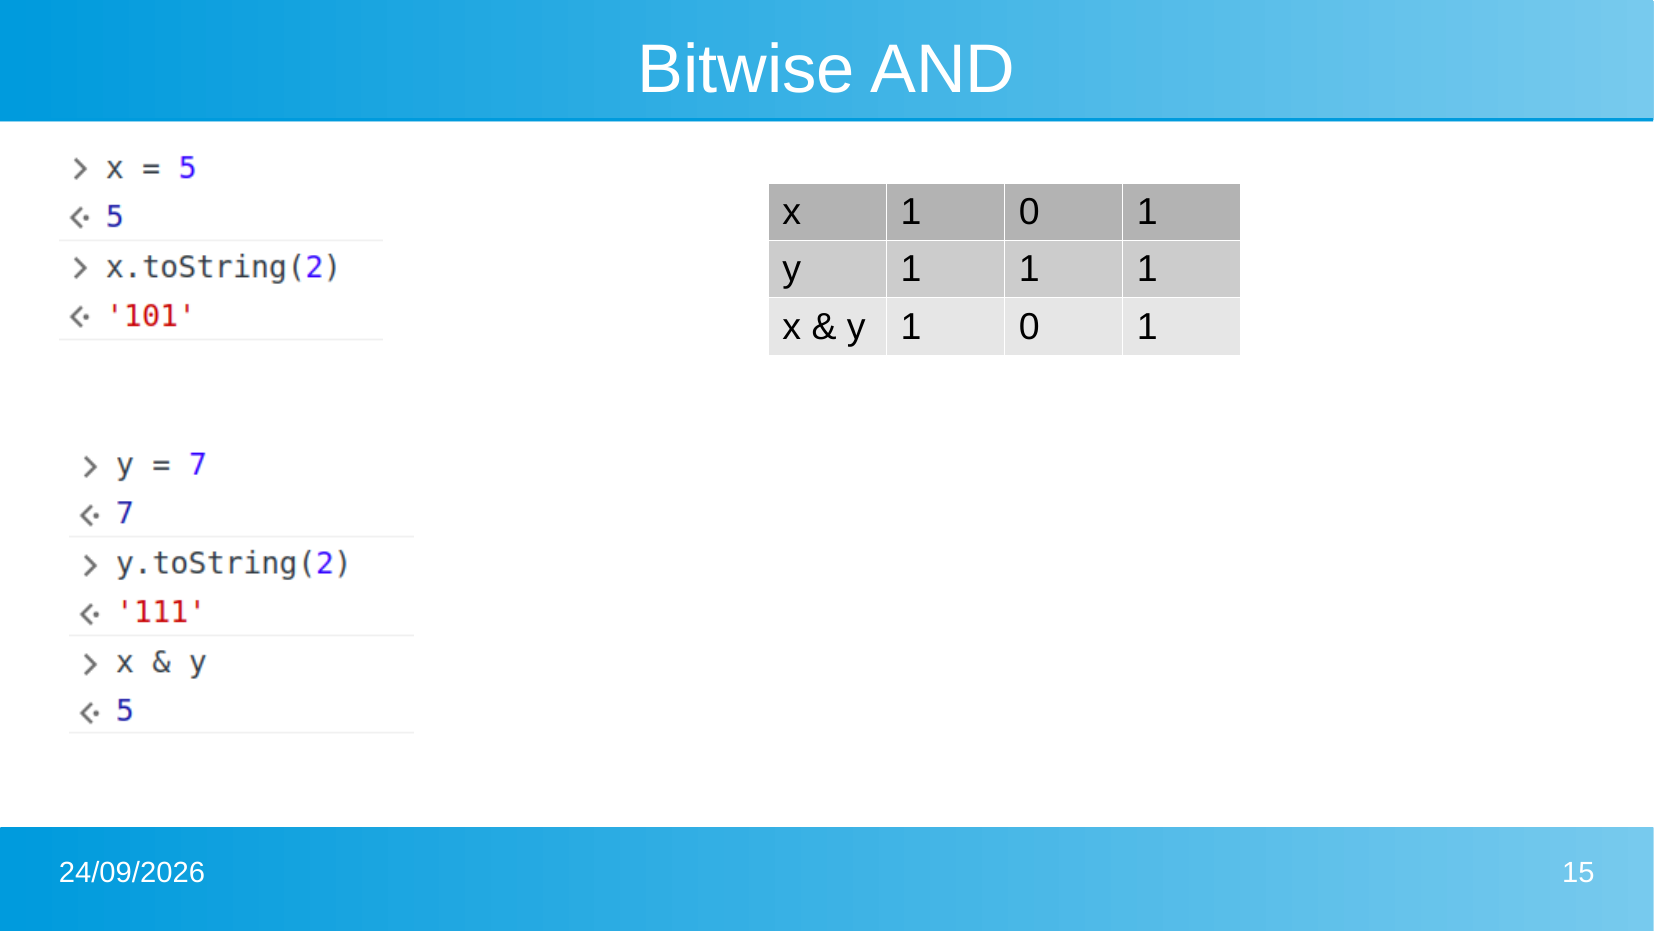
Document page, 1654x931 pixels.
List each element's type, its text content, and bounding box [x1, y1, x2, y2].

table_header 1 [1123, 184, 1240, 240]
picture [69, 442, 414, 740]
table_header x [769, 184, 886, 240]
picture [59, 147, 383, 350]
table_cell 1 [887, 241, 1004, 297]
table_cell 1 [1005, 241, 1122, 297]
table_header 0 [1005, 184, 1122, 240]
table_cell y [769, 241, 886, 297]
table_cell 1 [1123, 298, 1240, 355]
table_cell 1 [1123, 241, 1240, 297]
title Bitwise AND [59, 29, 1595, 108]
table_cell 0 [1005, 298, 1122, 355]
table_cell 1 [887, 298, 1004, 355]
table_header 1 [887, 184, 1004, 240]
table_cell x & y [769, 298, 886, 355]
